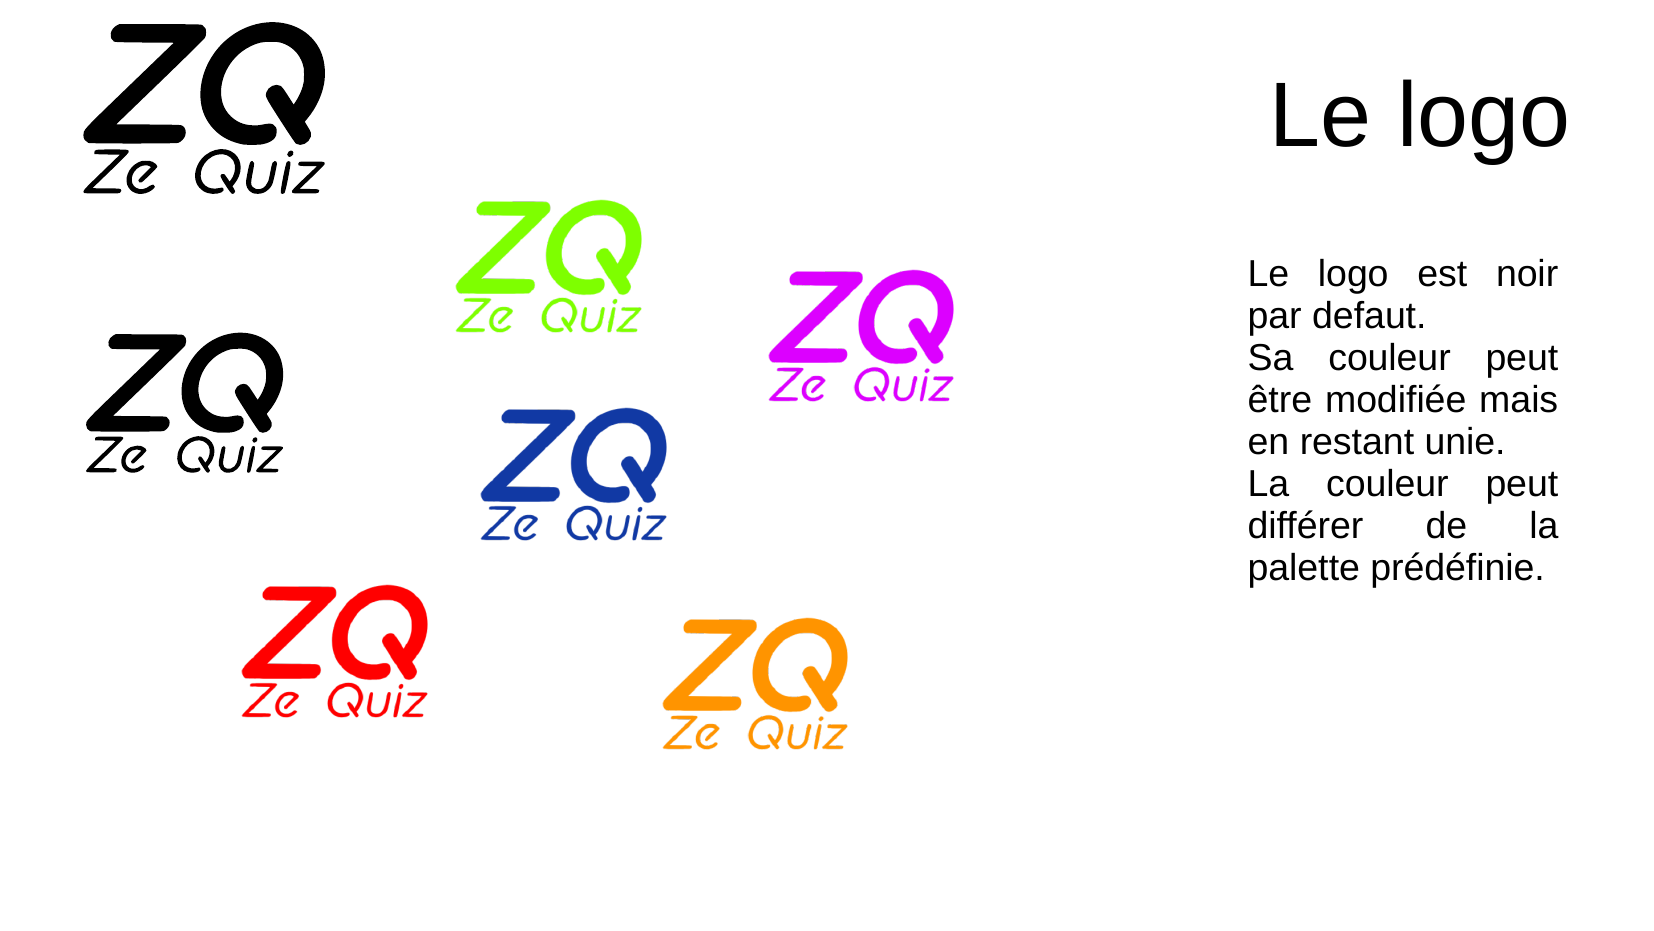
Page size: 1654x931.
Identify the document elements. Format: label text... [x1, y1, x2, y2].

text_box Le logo est noir par defaut. Sa couleur peut être modifiée mais en restant unie. La couleur peut différer de la palette prédéfinie. [1232, 245, 1574, 596]
picture [82, 319, 288, 485]
picture [480, 407, 667, 541]
picture [455, 199, 642, 333]
picture [662, 617, 848, 751]
picture [241, 584, 428, 718]
picture [768, 269, 954, 403]
title Le logo [410, 37, 1571, 193]
picture [79, 6, 331, 208]
